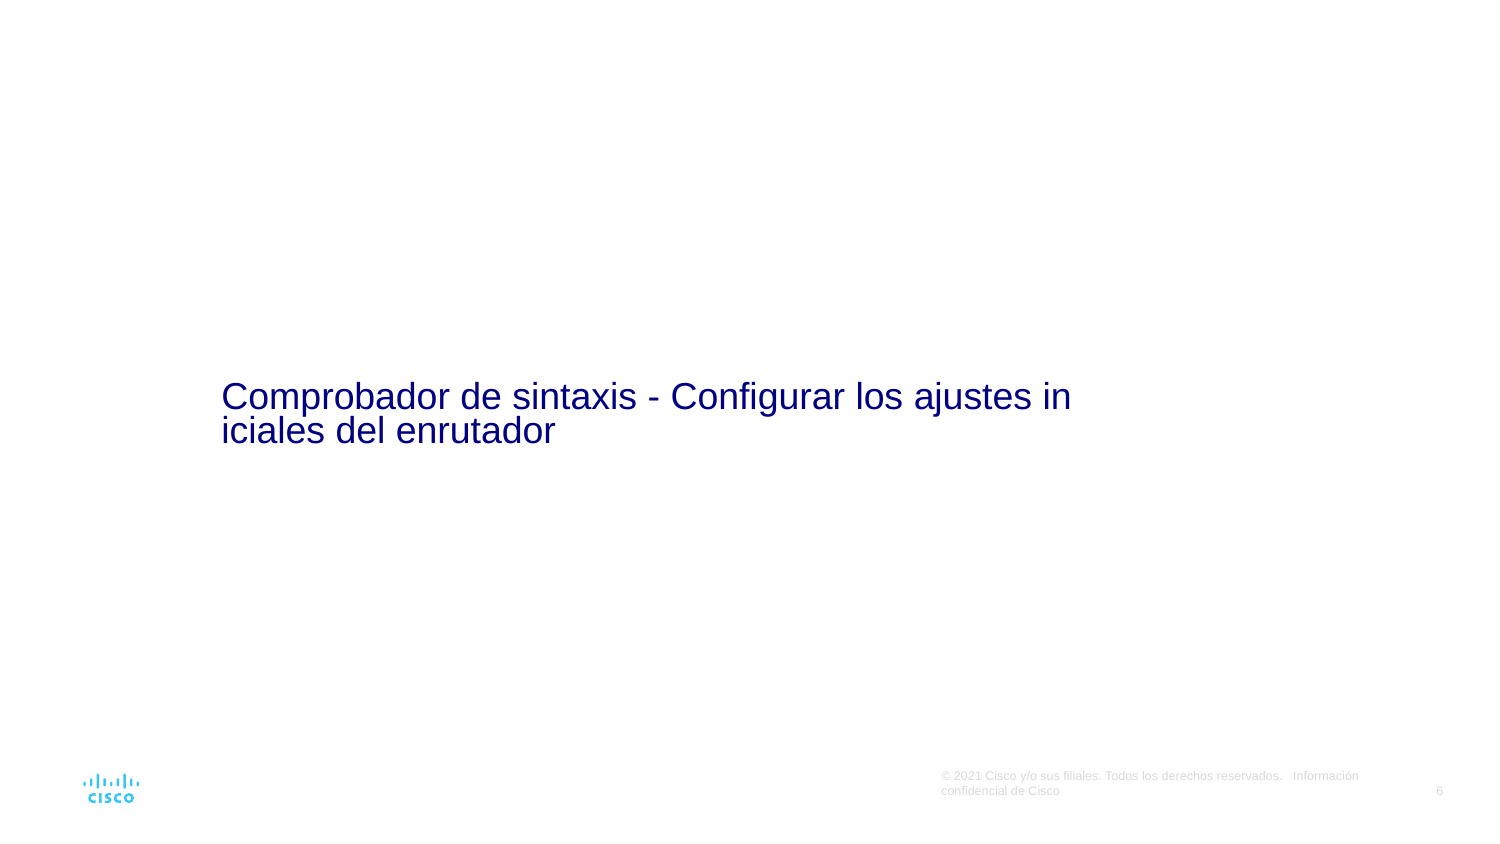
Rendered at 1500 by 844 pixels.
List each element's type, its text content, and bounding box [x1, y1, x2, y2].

text_box Comprobador de sintaxis - Configurar los ajustes iniciales del enrutador [206, 368, 1093, 532]
